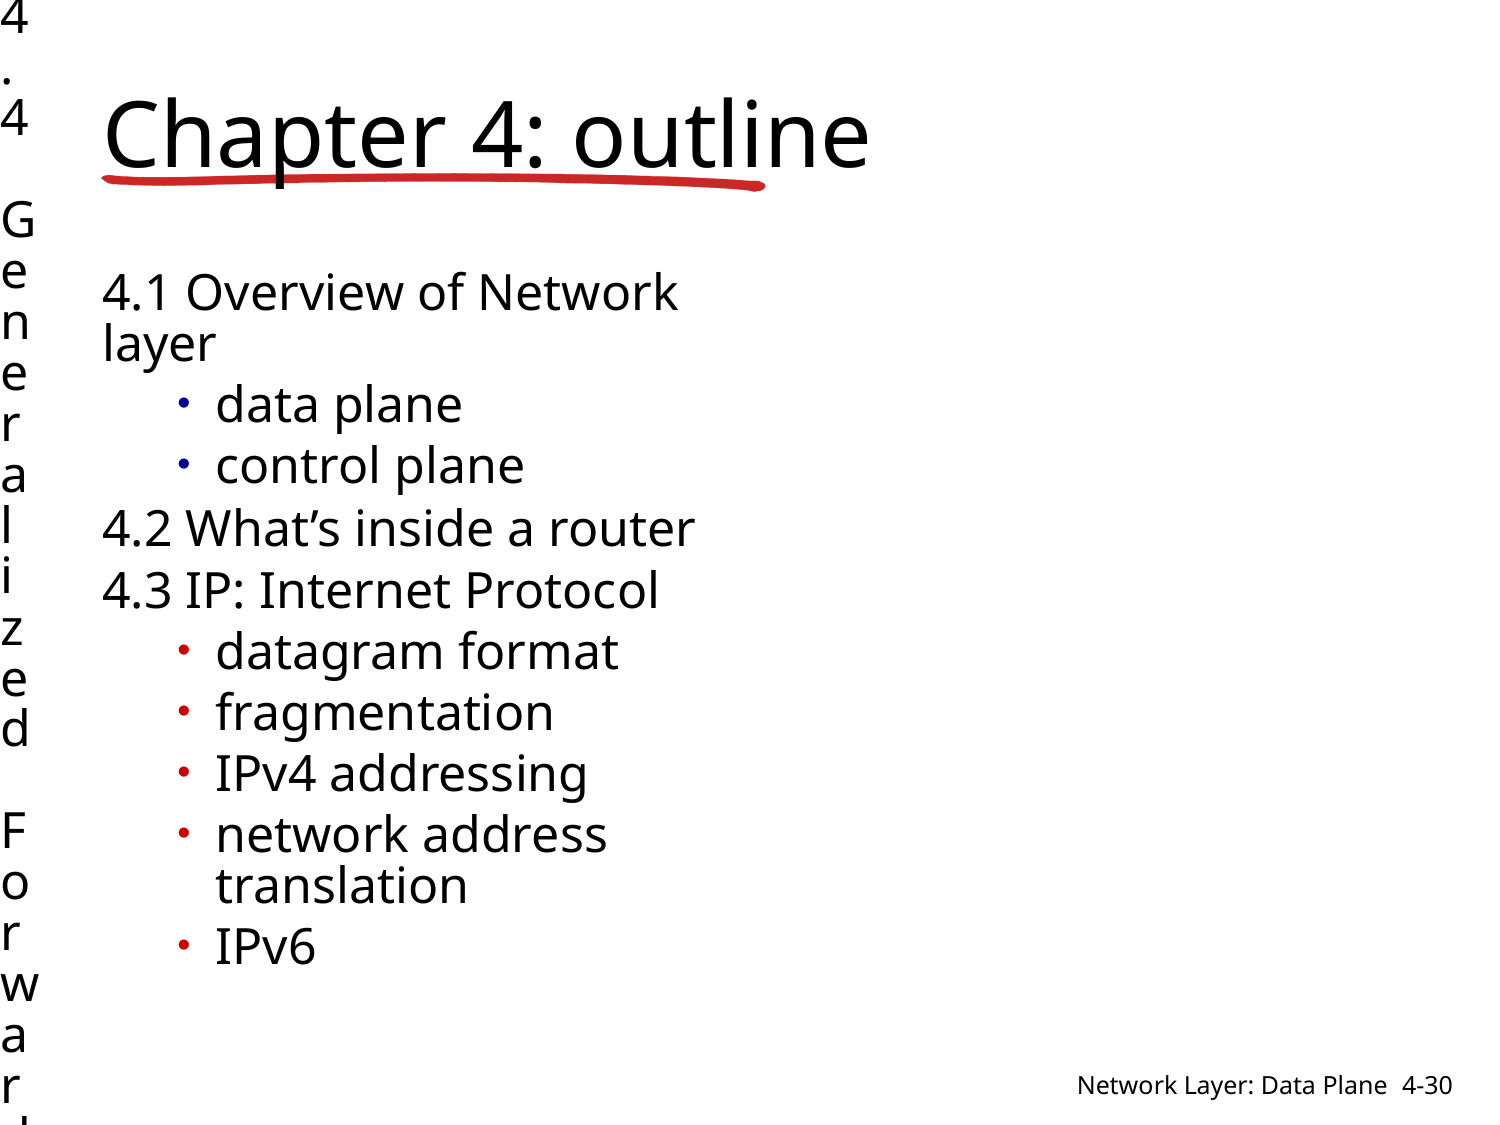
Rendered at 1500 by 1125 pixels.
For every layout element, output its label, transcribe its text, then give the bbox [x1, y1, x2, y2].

footer Network Layer: Data Plane [1045, 1062, 1404, 1102]
slide_number 4-13 [1387, 1062, 1480, 1107]
list 4.1 Overview of Network layer data plane control plane 4.2 What’s inside a router 4.3 IP: Internet Protocol datagram format fragmentation IPv4 addressing network address translation IPv6 [87, 262, 724, 1025]
text_box Chapter 4: outline [87, 37, 1363, 225]
